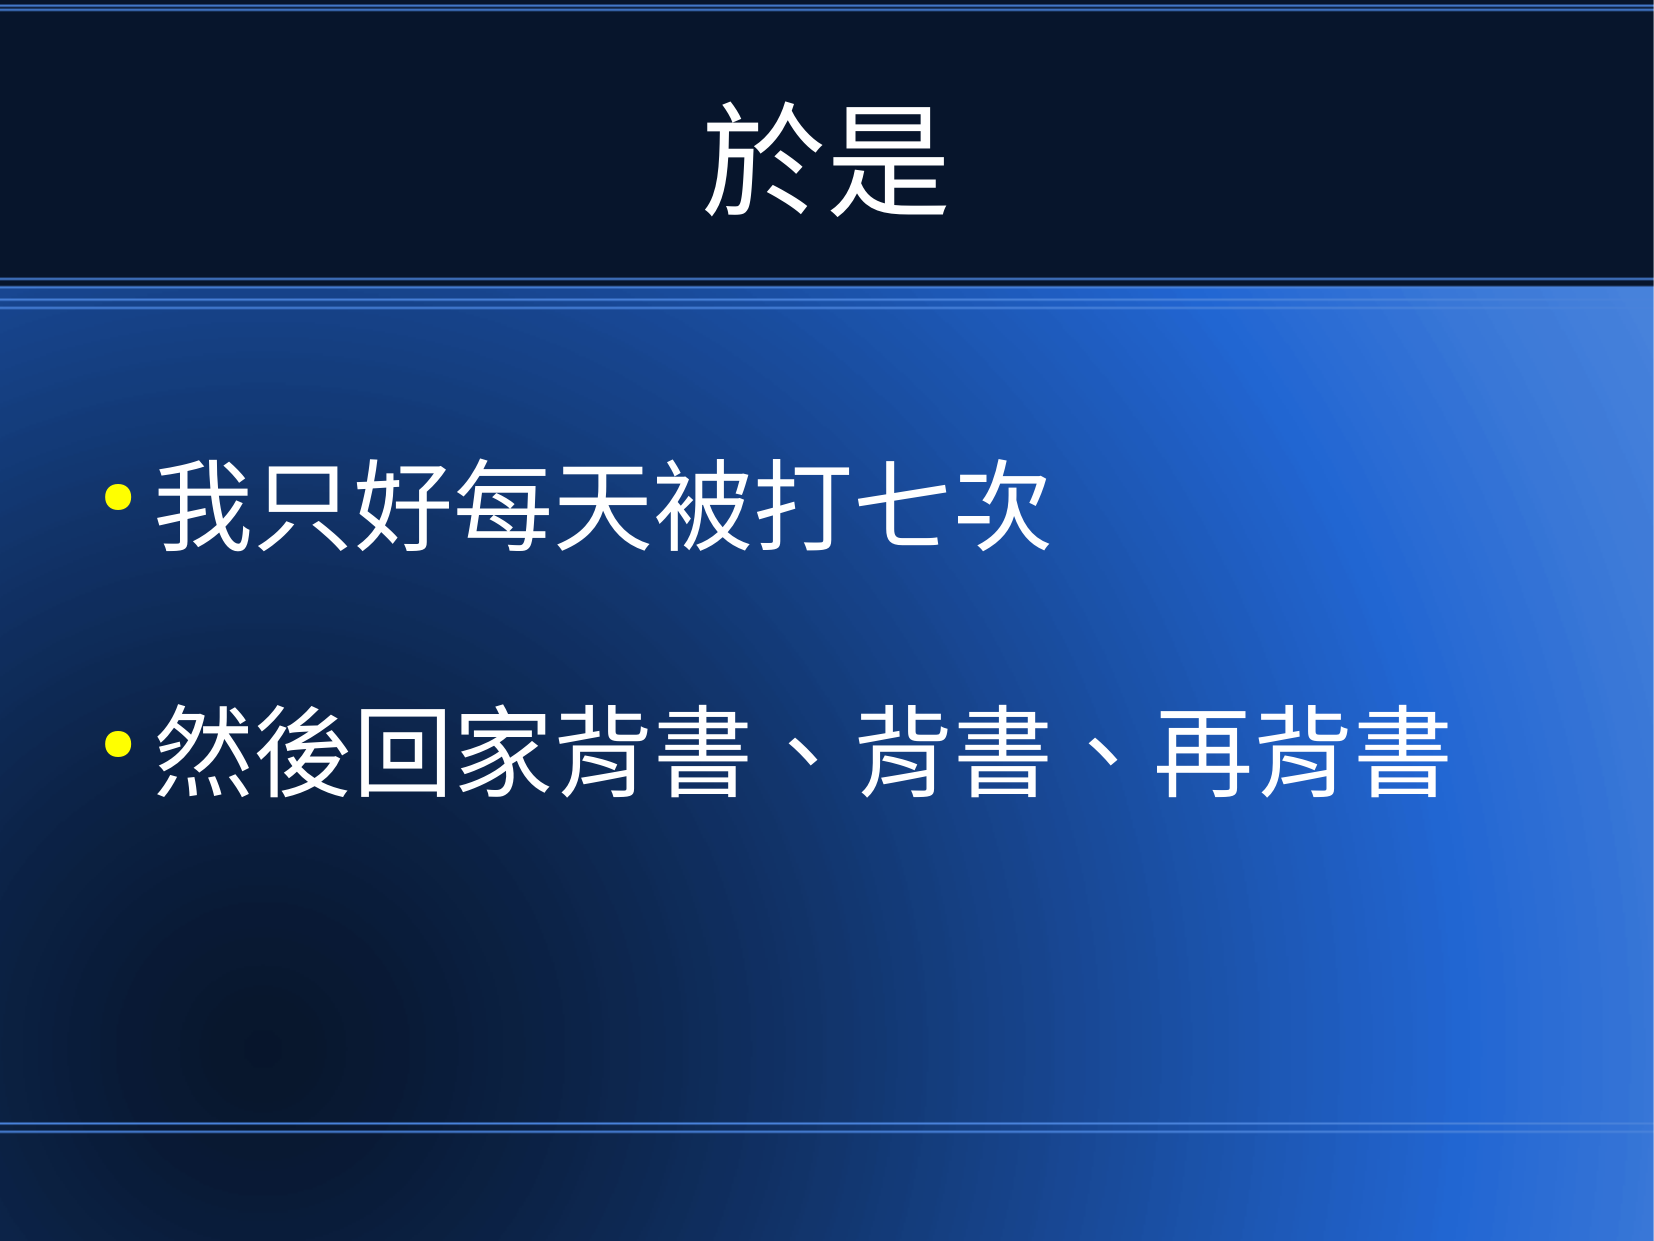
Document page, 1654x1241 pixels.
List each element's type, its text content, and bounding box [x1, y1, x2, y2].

title 於是 [82, 49, 1571, 257]
list 我只好每天被打七次 然後回家背書、背書、再背書 [82, 355, 1571, 1241]
picture [0, 0, 1654, 1241]
